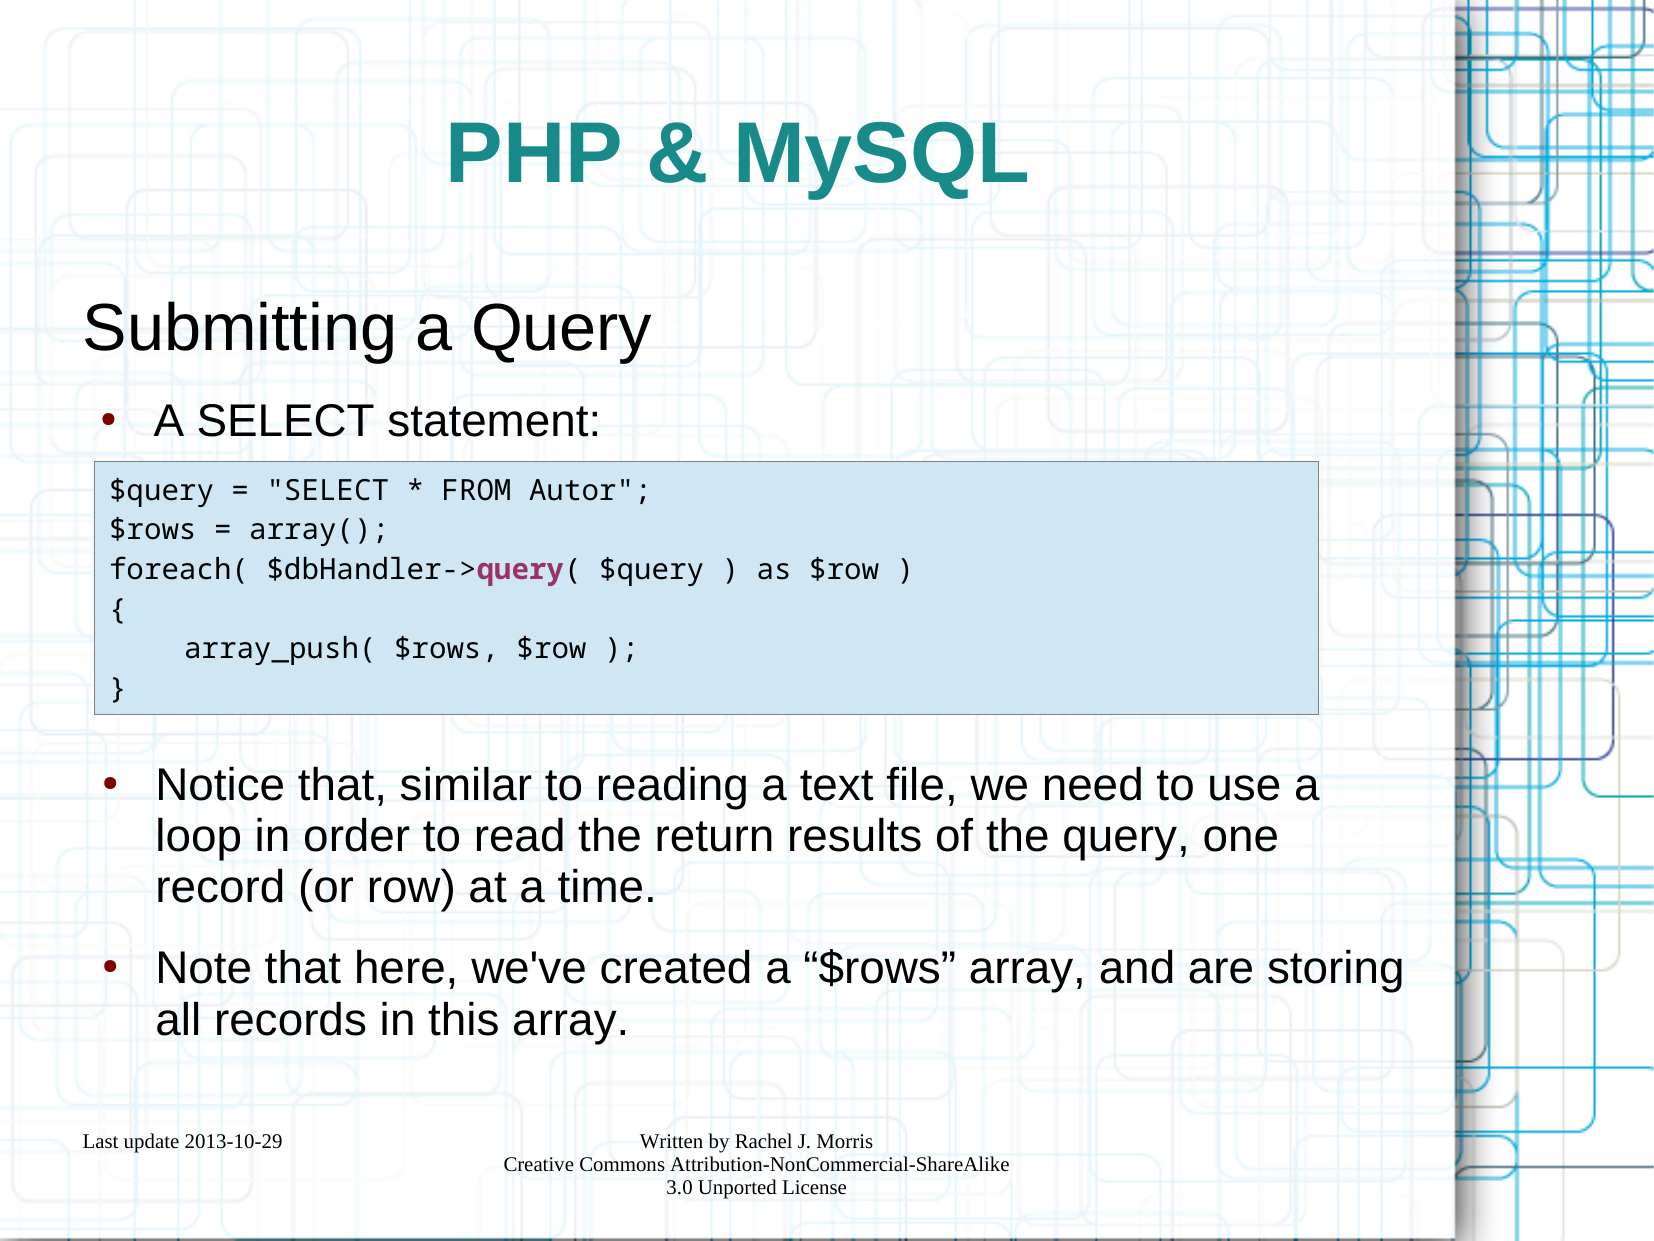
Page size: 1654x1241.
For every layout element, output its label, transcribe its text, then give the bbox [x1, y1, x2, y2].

list Notice that, similar to reading a text file, we need to use a loop in order to read the return results of the query, one record (or row) at a time. Note that here, we've created a “$rows” array, and are storing all records in this array. [84, 758, 1420, 1045]
picture [0, 0, 1654, 1241]
list Submitting a Query A SELECT statement: [82, 290, 1418, 449]
title PHP & MySQL [59, 49, 1418, 257]
text_box $query = "SELECT * FROM Autor"; $rows = array(); foreach( $dbHandler->query( $query ) as $row ) { array_push( $rows, $row ); } [94, 461, 1319, 715]
